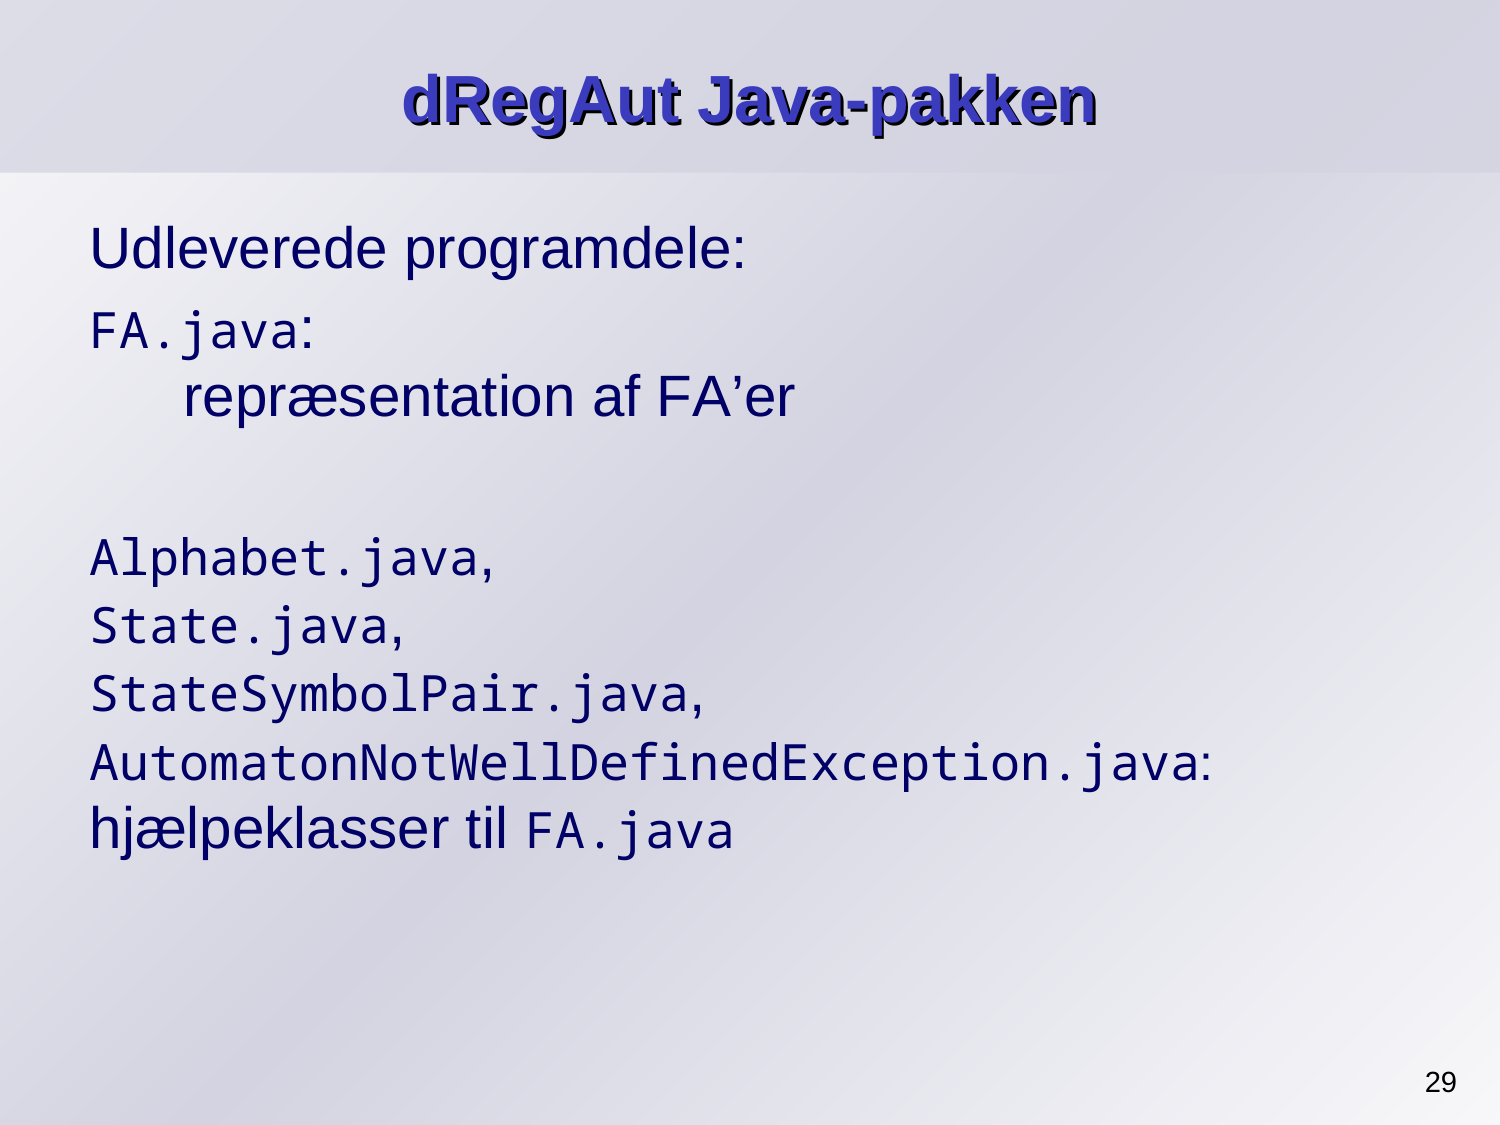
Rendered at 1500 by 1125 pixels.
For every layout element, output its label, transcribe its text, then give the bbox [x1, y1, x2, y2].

title dRegAut Java-pakken [75, 24, 1426, 173]
list Udleverede programdele: FA.java: repræsentation af FA’er Alphabet.java, State.java, StateSymbolPair.java, AutomatonNotWellDefinedException.java: hjælpeklasser til FA.java [75, 208, 1500, 1048]
